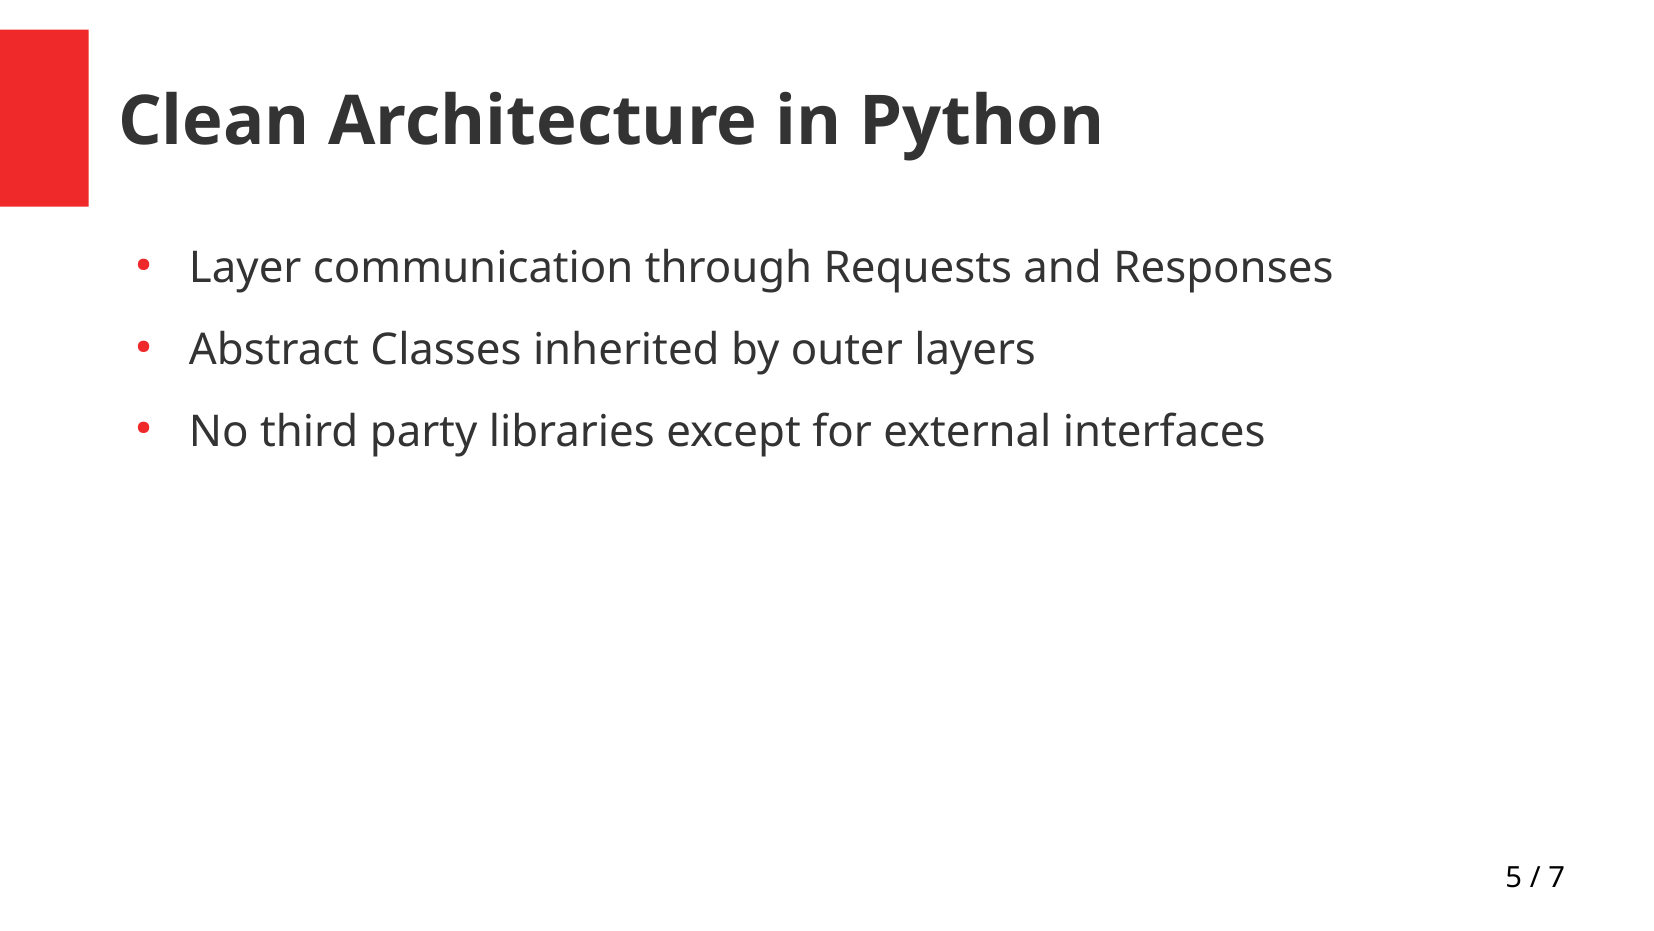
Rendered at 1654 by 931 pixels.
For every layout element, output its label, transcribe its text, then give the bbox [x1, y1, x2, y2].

list Layer communication through Requests and Responses Abstract Classes inherited by outer layers No third party libraries except for external interfaces [118, 236, 1595, 798]
title Clean Architecture in Python [118, 29, 1595, 207]
